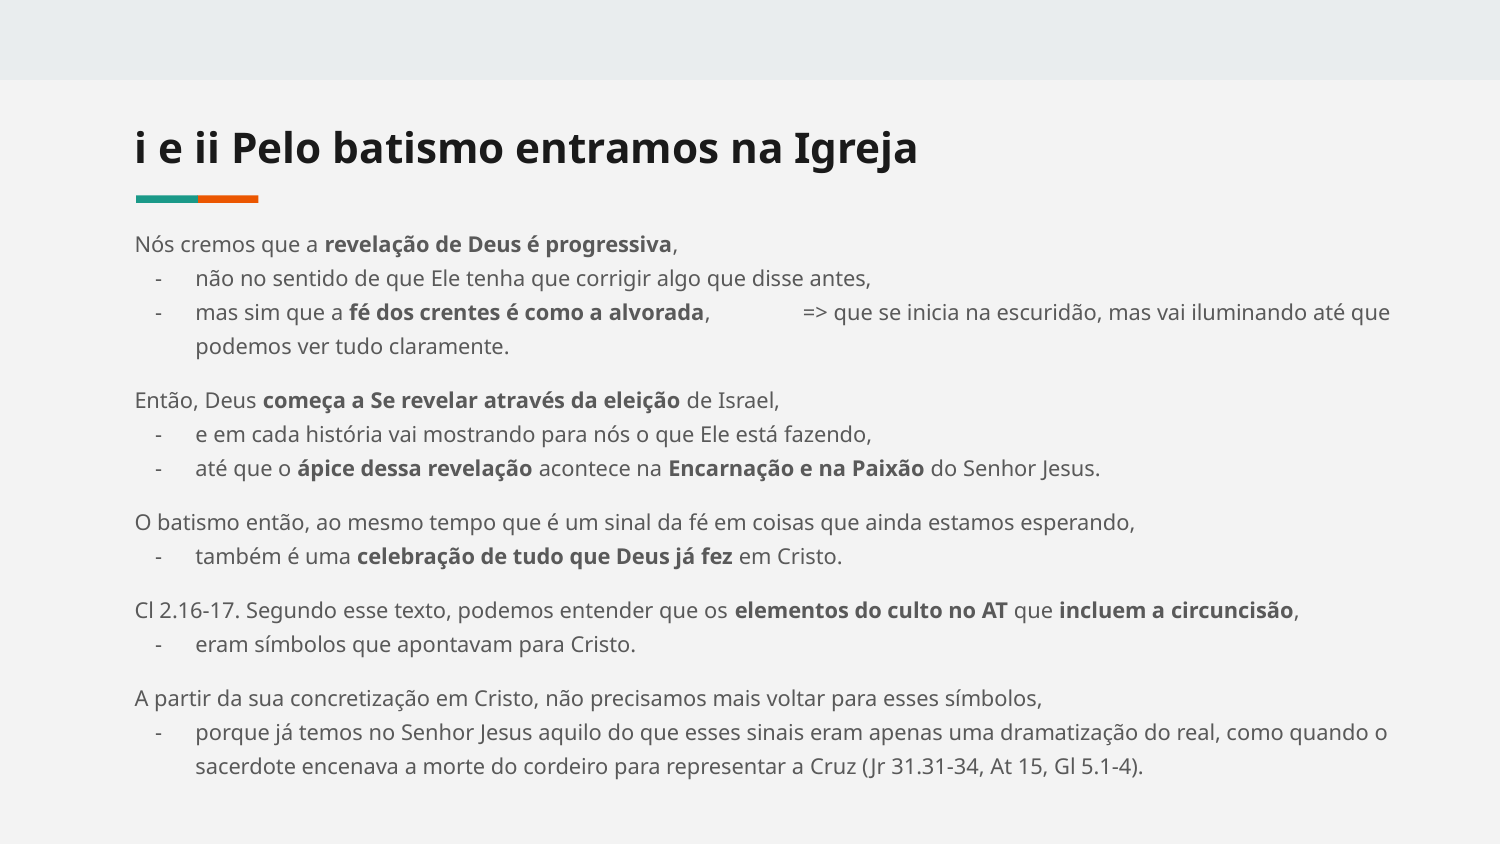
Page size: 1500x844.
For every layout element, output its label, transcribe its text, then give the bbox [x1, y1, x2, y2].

title i e ii Pelo batismo entramos na Igreja [119, 103, 1381, 192]
list Nós cremos que a revelação de Deus é progressiva, não no sentido de que Ele tenha que corrigir algo que disse antes, mas sim que a fé dos crentes é como a alvorada, => que se inicia na escuridão, mas vai iluminando até que podemos ver tudo claramente. Então, Deus começa a Se revelar através da eleição de Israel, e em cada história vai mostrando para nós o que Ele está fazendo, até que o ápice dessa revelação acontece na Encarnação e na Paixão do Senhor Jesus. O batismo então, ao mesmo tempo que é um sinal da fé em coisas que ainda estamos esperando, também é uma celebração de tudo que Deus já fez em Cristo. Cl 2.16-17. Segundo esse texto, podemos entender que os elementos do culto no AT que incluem a circuncisão, eram símbolos que apontavam para Cristo. A partir da sua concretização em Cristo, não precisamos mais voltar para esses símbolos, porque já temos no Senhor Jesus aquilo do que esses sinais eram apenas uma dramatização do real, como quando o sacerdote encenava a morte do cordeiro para representar a Cruz (Jr 31.31-34, At 15, Gl 5.1-4). [119, 209, 1446, 797]
